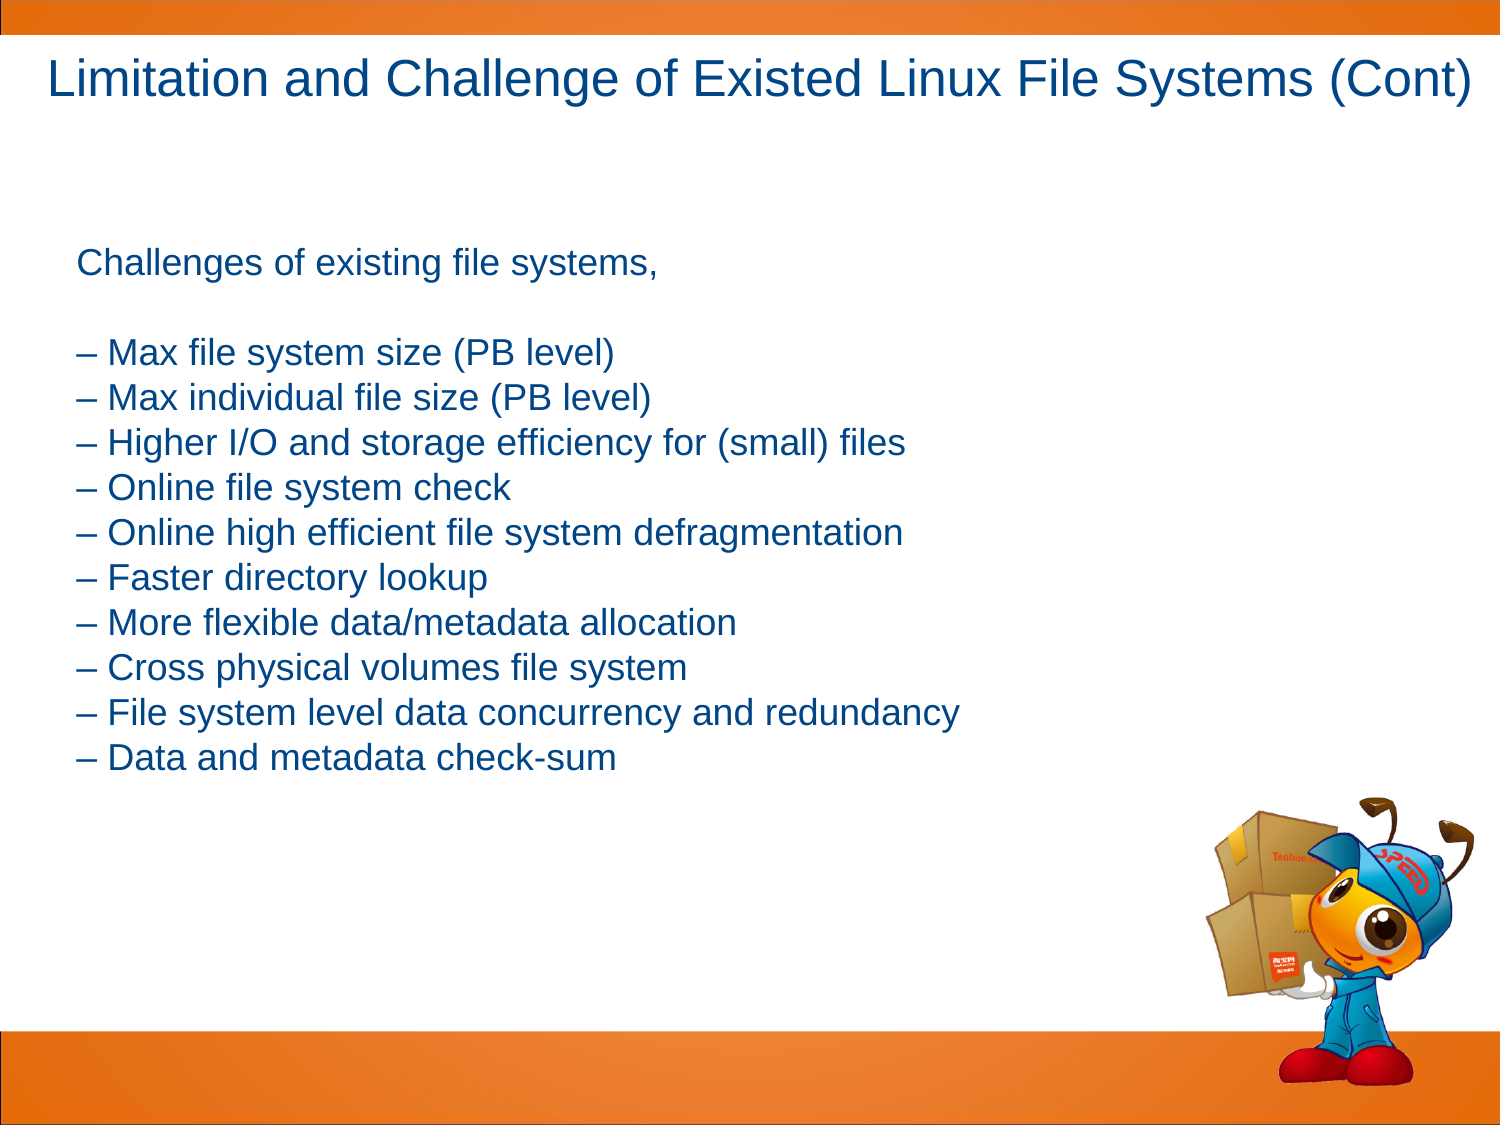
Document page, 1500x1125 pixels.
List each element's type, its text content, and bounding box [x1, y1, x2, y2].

picture [0, 0, 1500, 35]
text_box Challenges of existing file systems, – Max file system size (PB level) – Max individual file size (PB level) – Higher I/O and storage efficiency for (small) files – Online file system check – Online high efficient file system defragmentation – Faster directory lookup – More flexible data/metadata allocation – Cross physical volumes file system – File system level data concurrency and redundancy – Data and metadata check-sum [61, 230, 1388, 876]
text_box Limitation and Challenge of Existed Linux File Systems (Cont) [32, 37, 1488, 115]
picture [0, 785, 1500, 1125]
